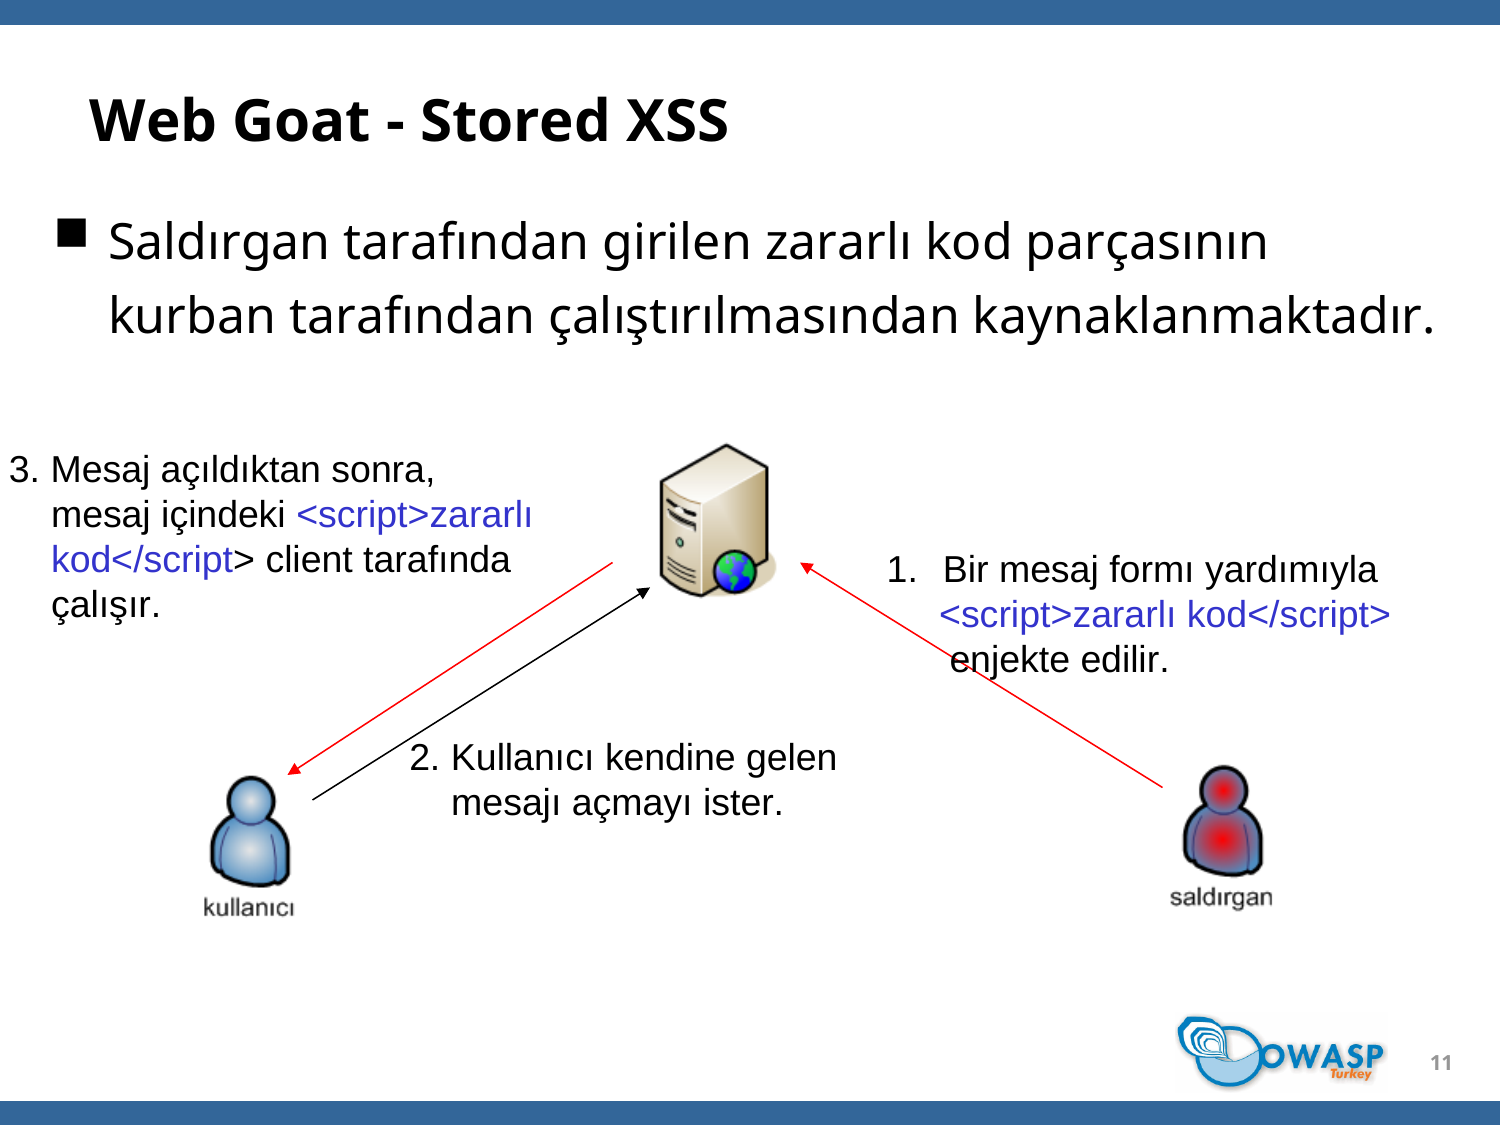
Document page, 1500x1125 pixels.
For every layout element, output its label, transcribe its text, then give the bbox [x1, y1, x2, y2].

list Saldırgan tarafından girilen zararlı kod parçasının kurban tarafından çalıştırılmasından kaynaklanmaktadır. [37, 187, 1463, 388]
picture [1149, 737, 1280, 935]
text_box Bir mesaj formı yardımıyla <script>zararlı kod</script> enjekte edilir. [871, 537, 1500, 688]
text_box 2. Kullanıcı kendine gelen mesajı açmayı ister. [394, 724, 965, 831]
text_box <number> [1408, 1034, 1475, 1082]
title Web Goat - Stored XSS [75, 45, 1426, 176]
text_box 3. Mesaj açıldıktan sonra, mesaj içindeki <script>zararlı kod</script> client tarafında çalışır. [0, 437, 662, 633]
picture [1175, 1012, 1388, 1093]
picture [200, 762, 304, 935]
picture [624, 424, 786, 605]
